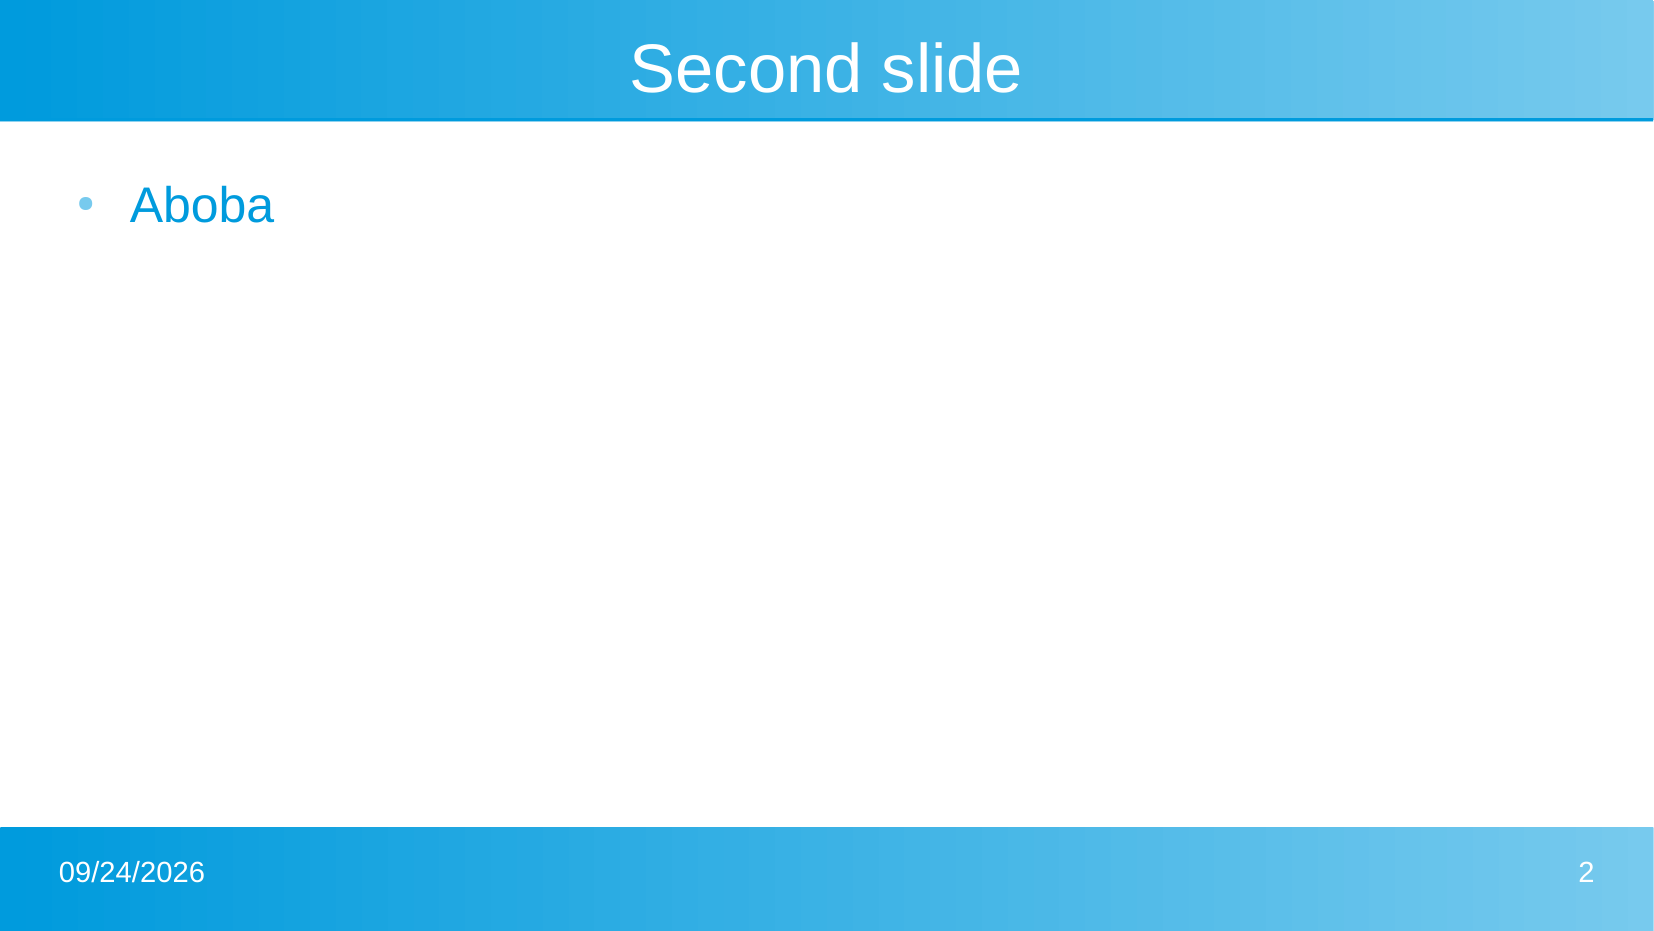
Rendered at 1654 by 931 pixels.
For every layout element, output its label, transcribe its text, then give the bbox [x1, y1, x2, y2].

list Aboba [59, 177, 1595, 768]
title Second slide [59, 29, 1595, 108]
